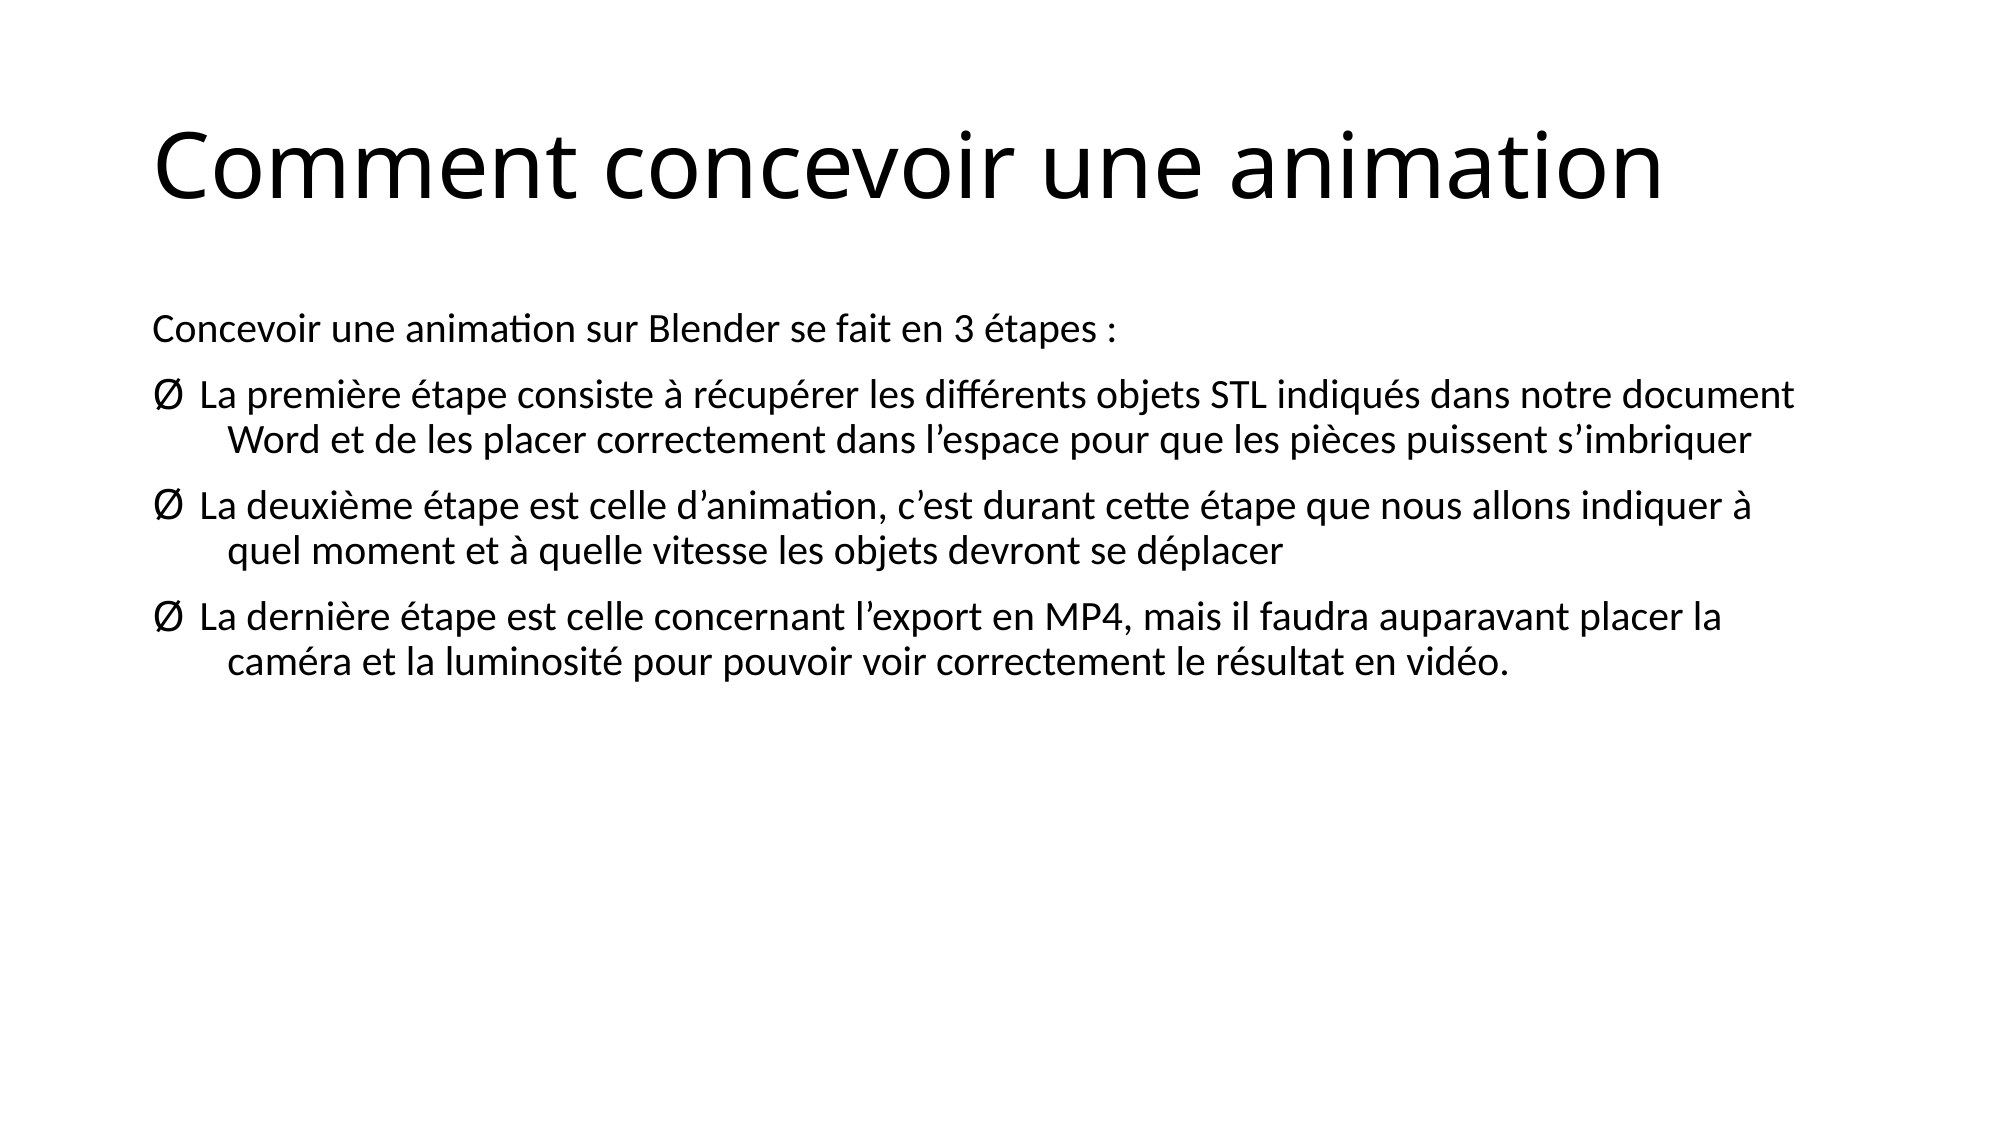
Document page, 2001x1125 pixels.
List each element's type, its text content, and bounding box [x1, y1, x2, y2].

title Comment concevoir une animation [137, 59, 1863, 278]
list Concevoir une animation sur Blender se fait en 3 étapes : La première étape consiste à récupérer les différents objets STL indiqués dans notre document Word et de les placer correctement dans l’espace pour que les pièces puissent s’imbriquer La deuxième étape est celle d’animation, c’est durant cette étape que nous allons indiquer à quel moment et à quelle vitesse les objets devront se déplacer La dernière étape est celle concernant l’export en MP4, mais il faudra auparavant placer la caméra et la luminosité pour pouvoir voir correctement le résultat en vidéo. [137, 299, 1863, 1014]
